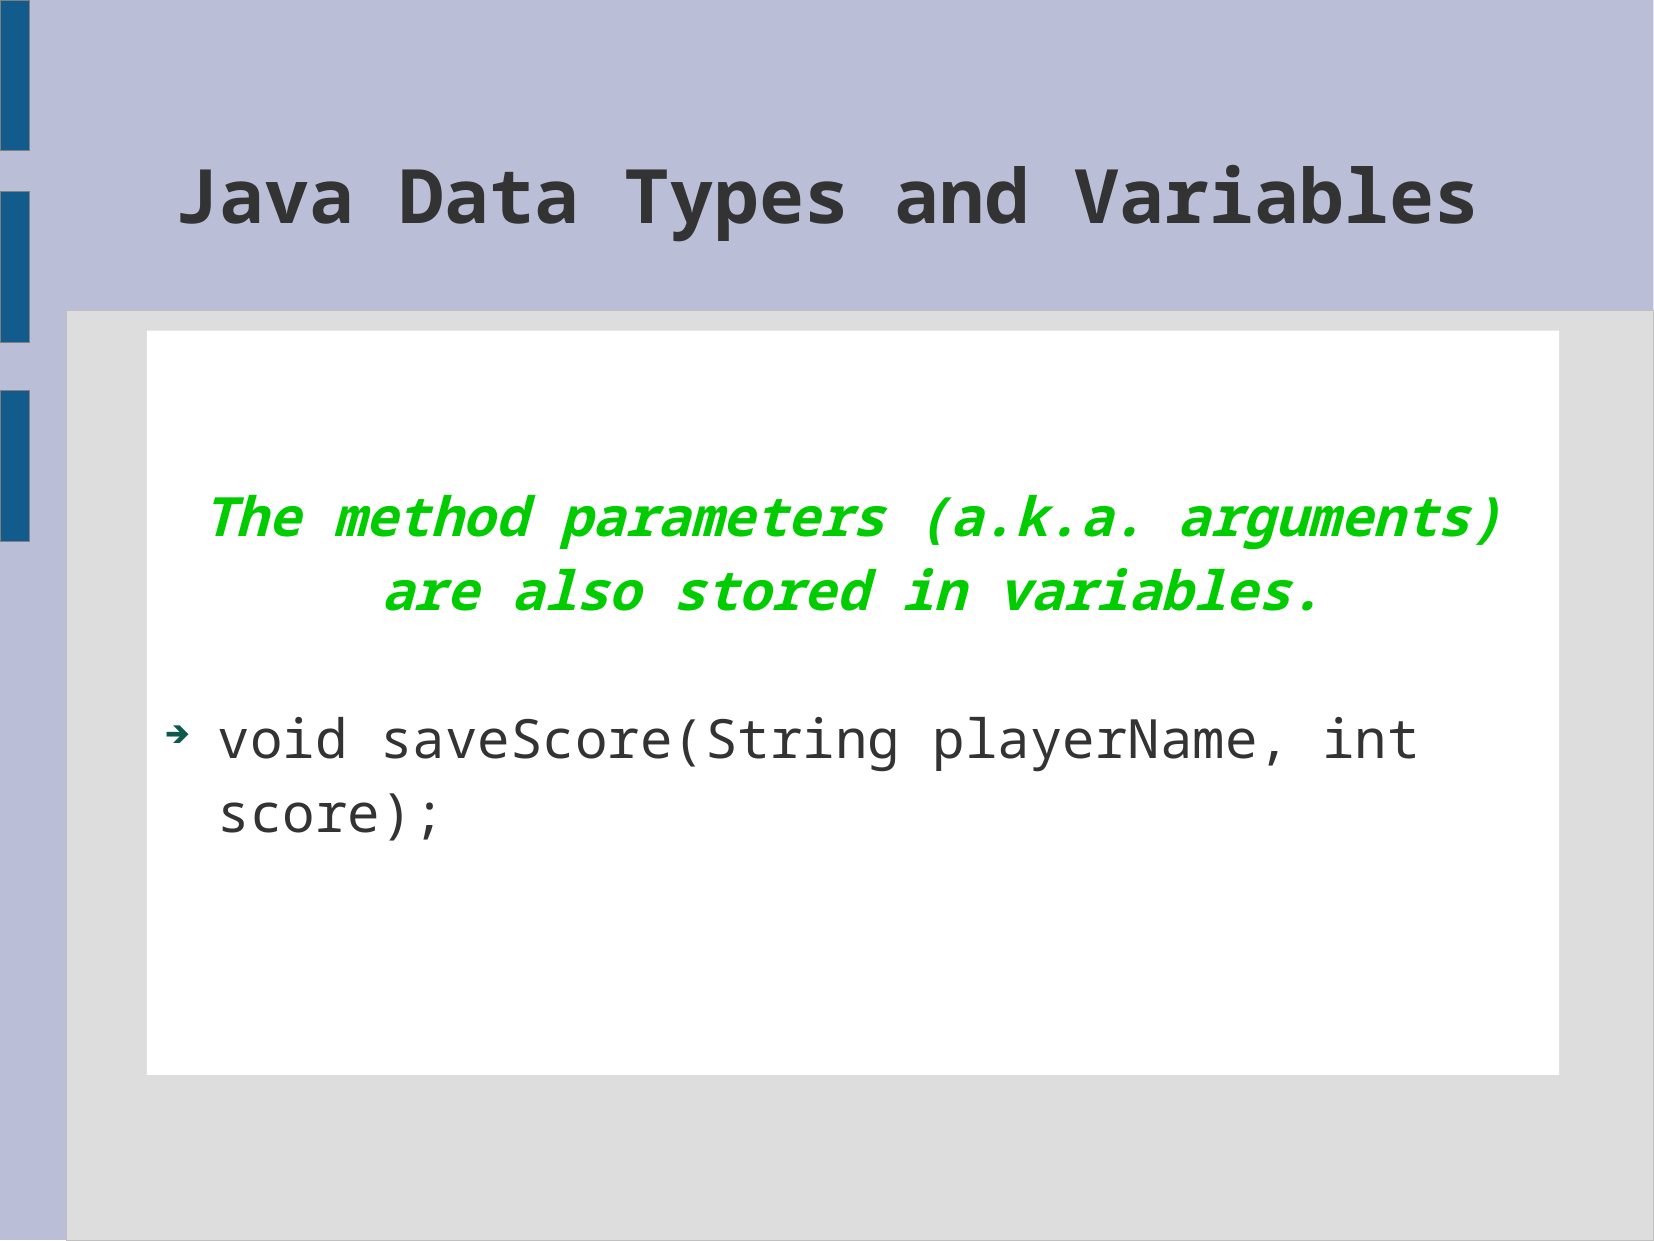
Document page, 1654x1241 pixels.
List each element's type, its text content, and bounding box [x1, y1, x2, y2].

title Java Data Types and Variables [121, 91, 1534, 299]
list The method parameters (a.k.a. arguments) are also stored in variables. void saveScore(String playerName, int score); [146, 330, 1560, 1075]
